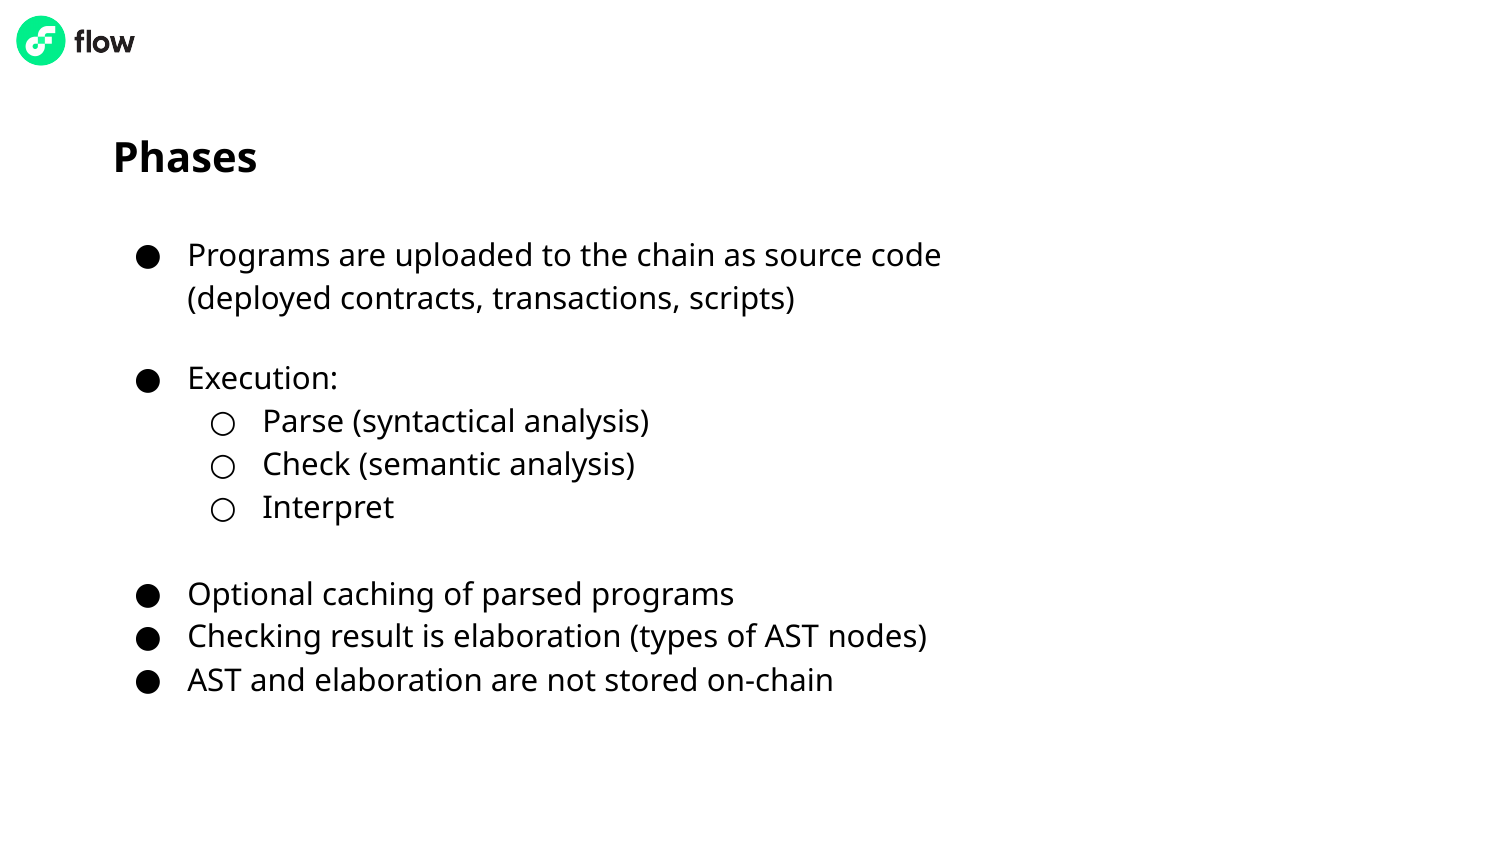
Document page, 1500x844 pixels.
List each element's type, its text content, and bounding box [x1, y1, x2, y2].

text_box Phases [97, 115, 820, 197]
picture [14, 14, 137, 67]
text_box Programs are uploaded to the chain as source code (deployed contracts, transactions, scripts) Execution: Parse (syntactical analysis) Check (semantic analysis) Interpret Optional caching of parsed programs Checking result is elaboration (types of AST nodes) AST and elaboration are not stored on-chain [97, 214, 1409, 777]
